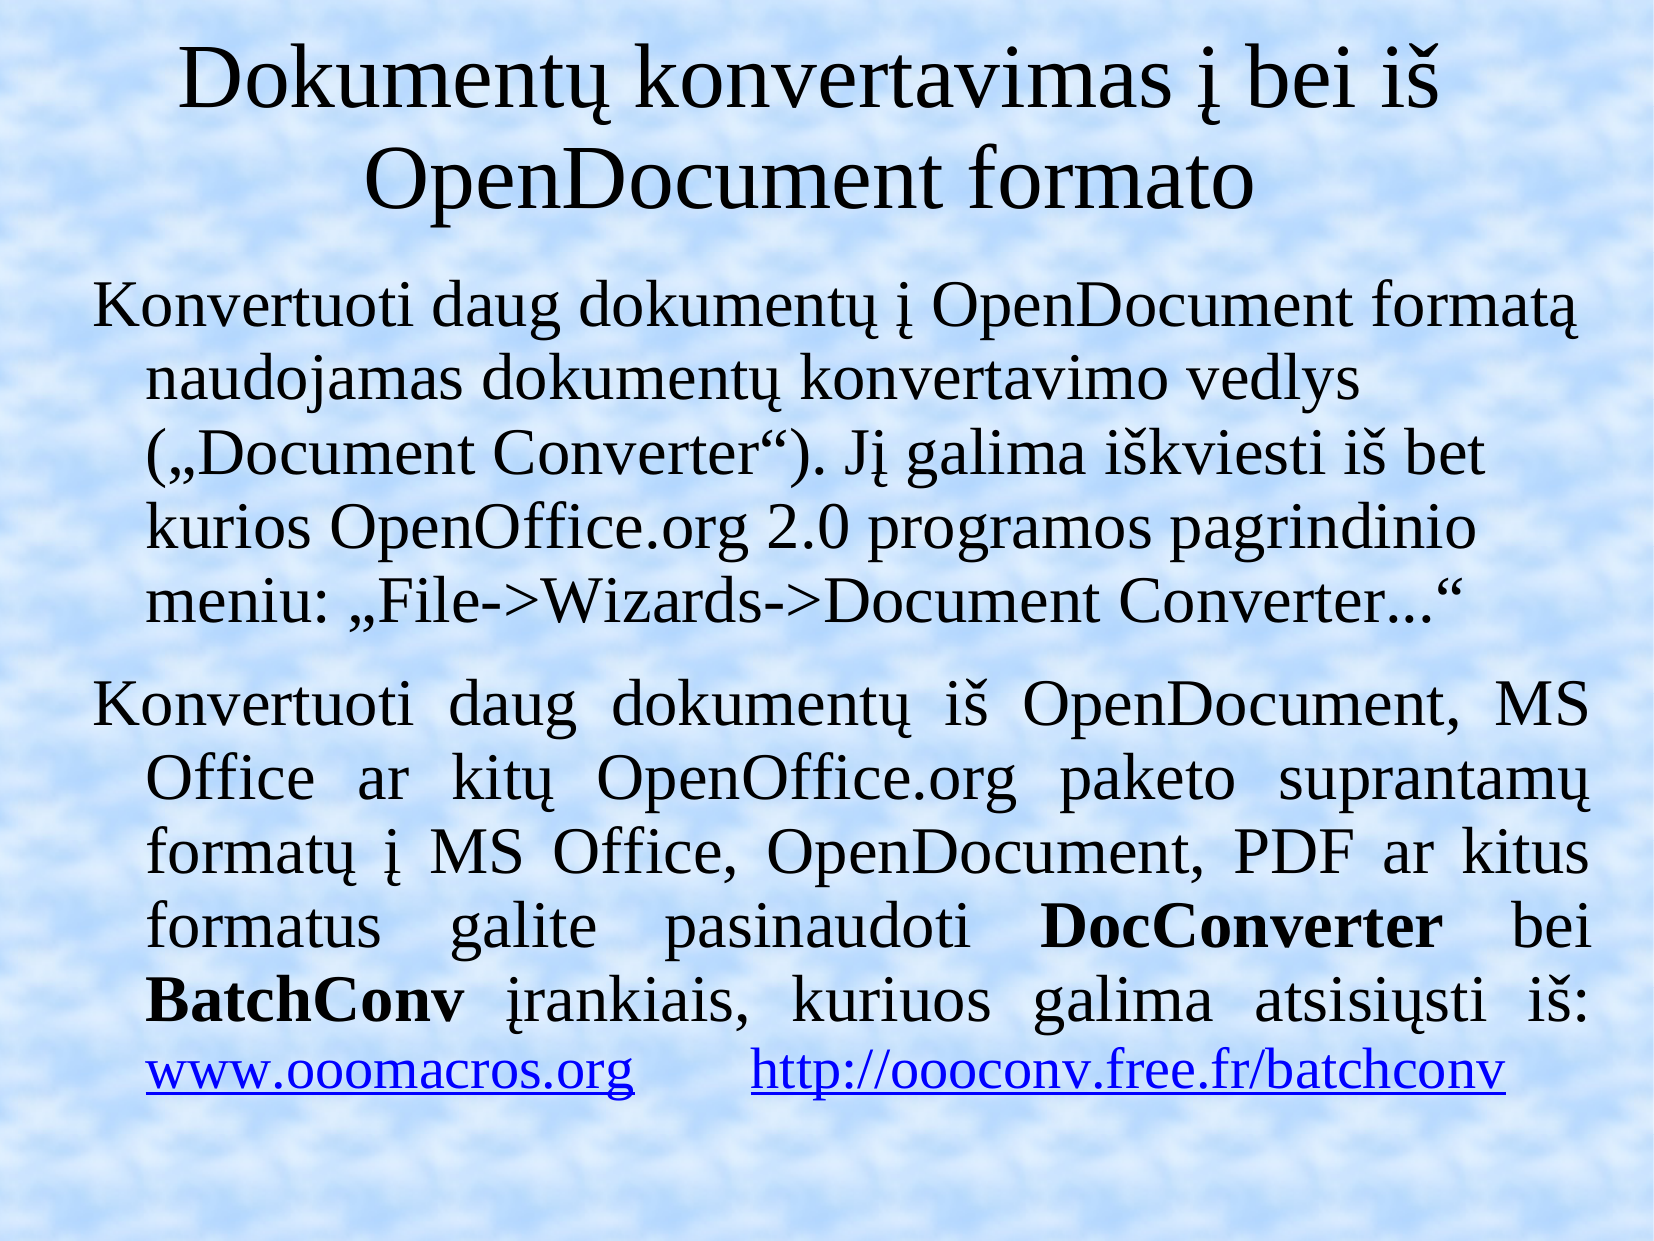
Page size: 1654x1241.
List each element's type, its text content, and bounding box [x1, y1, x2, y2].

title Dokumentų konvertavimas į bei iš OpenDocument formato [104, 16, 1517, 239]
list Konvertuoti daug dokumentų į OpenDocument formatą naudojamas dokumentų konvertavimo vedlys („Document Converter“). Jį galima iškviesti iš bet kurios OpenOffice.org 2.0 programos pagrindinio meniu: „File->Wizards->Document Converter...“ Konvertuoti daug dokumentų iš OpenDocument, MS Office ar kitų OpenOffice.org paketo suprantamų formatų į MS Office, OpenDocument, PDF ar kitus formatus galite pasinaudoti DocConverter bei BatchConv įrankiais, kuriuos galima atsisiųsti iš: www.ooomacros.org http://oooconv.free.fr/batchconv [74, 266, 1594, 1169]
picture [0, 0, 1654, 1241]
